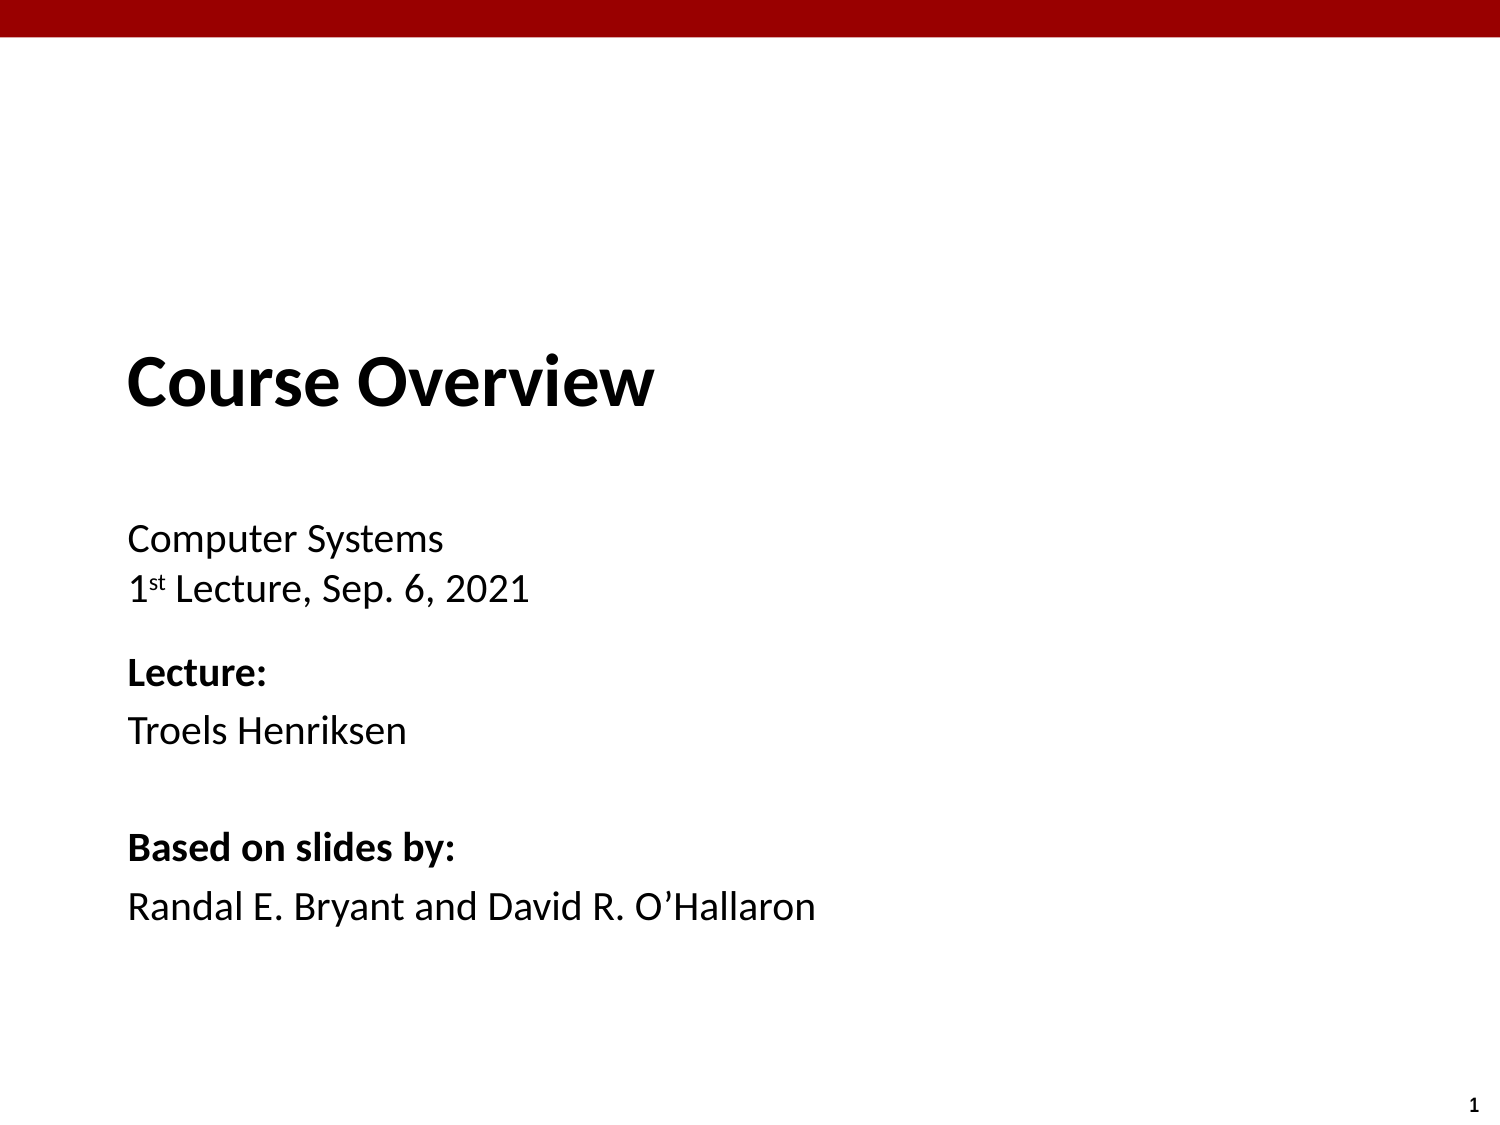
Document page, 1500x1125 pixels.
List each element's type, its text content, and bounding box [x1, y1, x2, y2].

text_box Lecture: Troels Henriksen Based on slides by: Randal E. Bryant and David R. O’Hallaron [112, 637, 1373, 988]
text_box Course Overview Computer Systems 1st Lecture, Sep. 6, 2021 [112, 330, 1388, 613]
